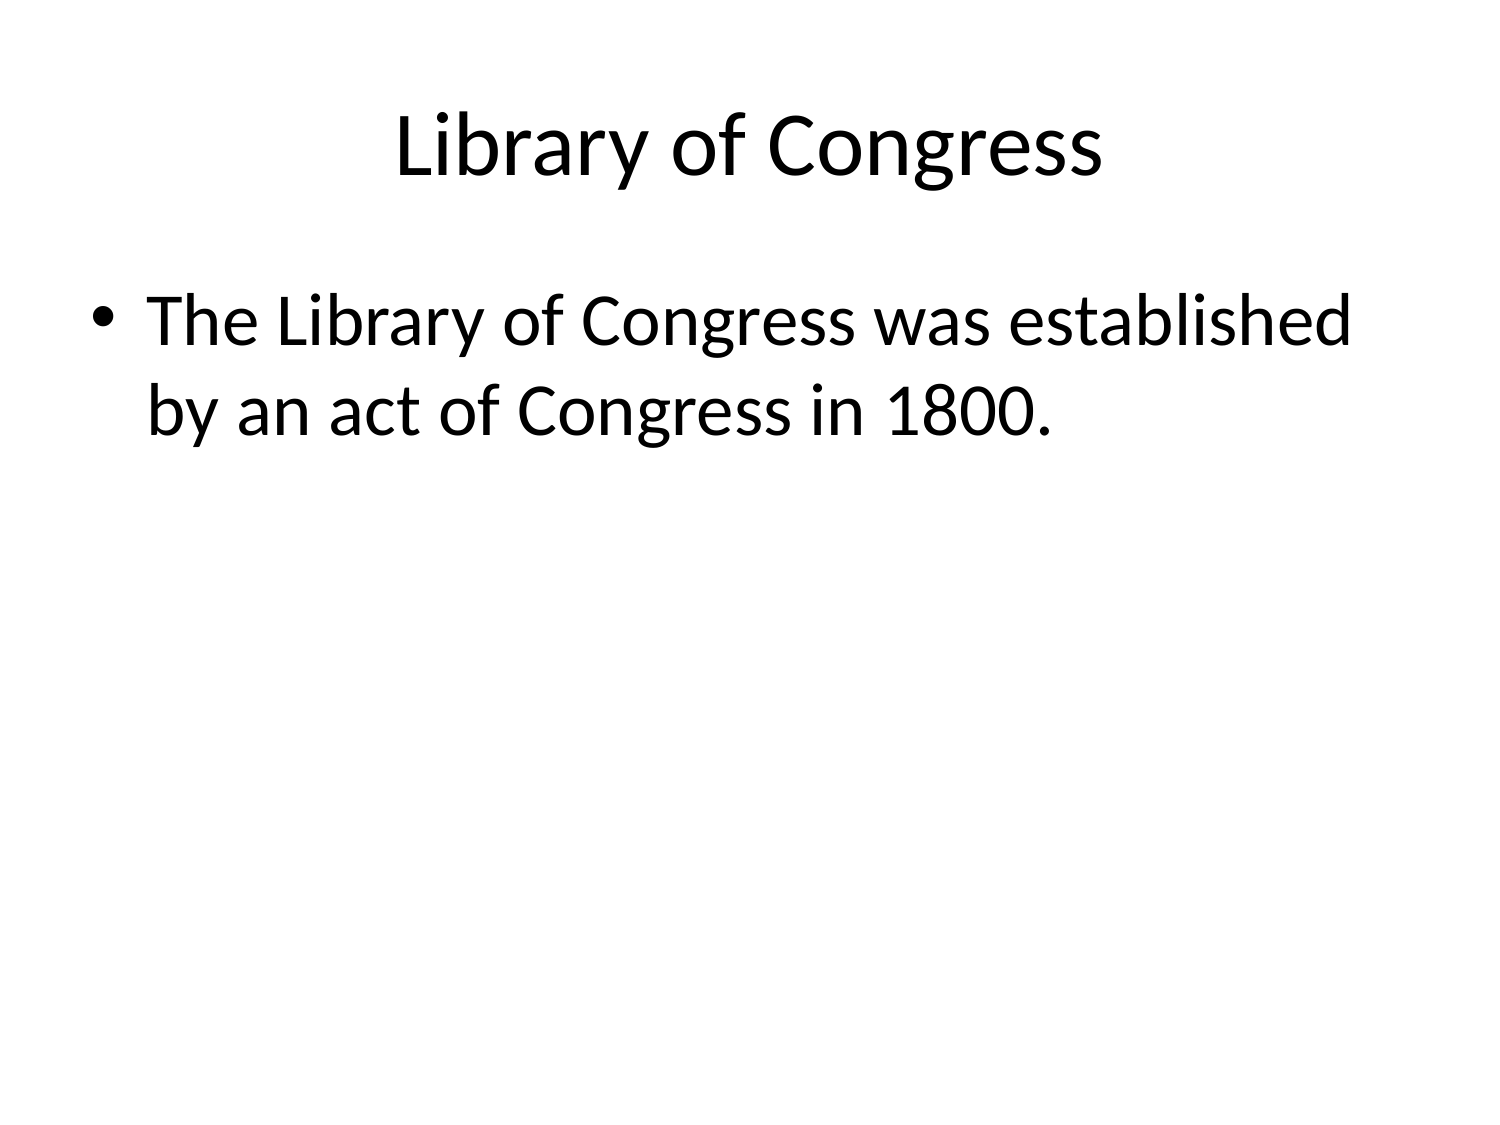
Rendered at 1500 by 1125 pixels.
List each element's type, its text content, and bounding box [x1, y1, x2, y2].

list The Library of Congress was established by an act of Congress in 1800. [75, 262, 1425, 1005]
title Library of Congress [75, 45, 1425, 233]
